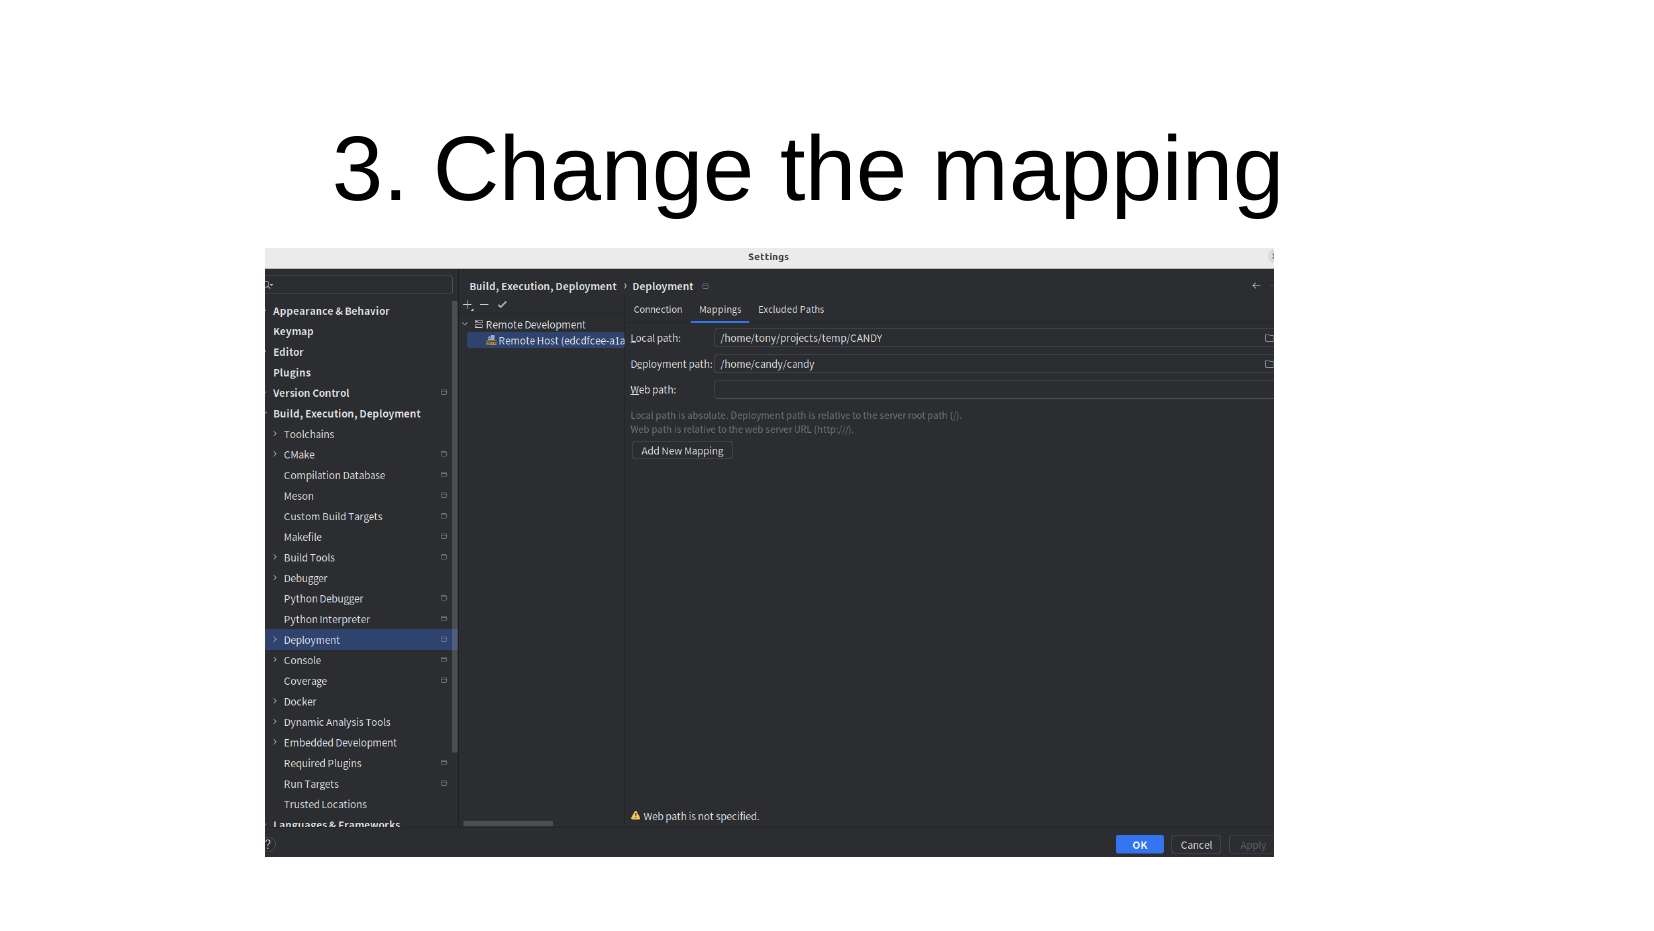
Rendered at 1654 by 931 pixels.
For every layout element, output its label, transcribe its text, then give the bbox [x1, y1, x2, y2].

title 3. Change the mapping [23, 59, 1595, 269]
picture [265, 248, 1274, 857]
